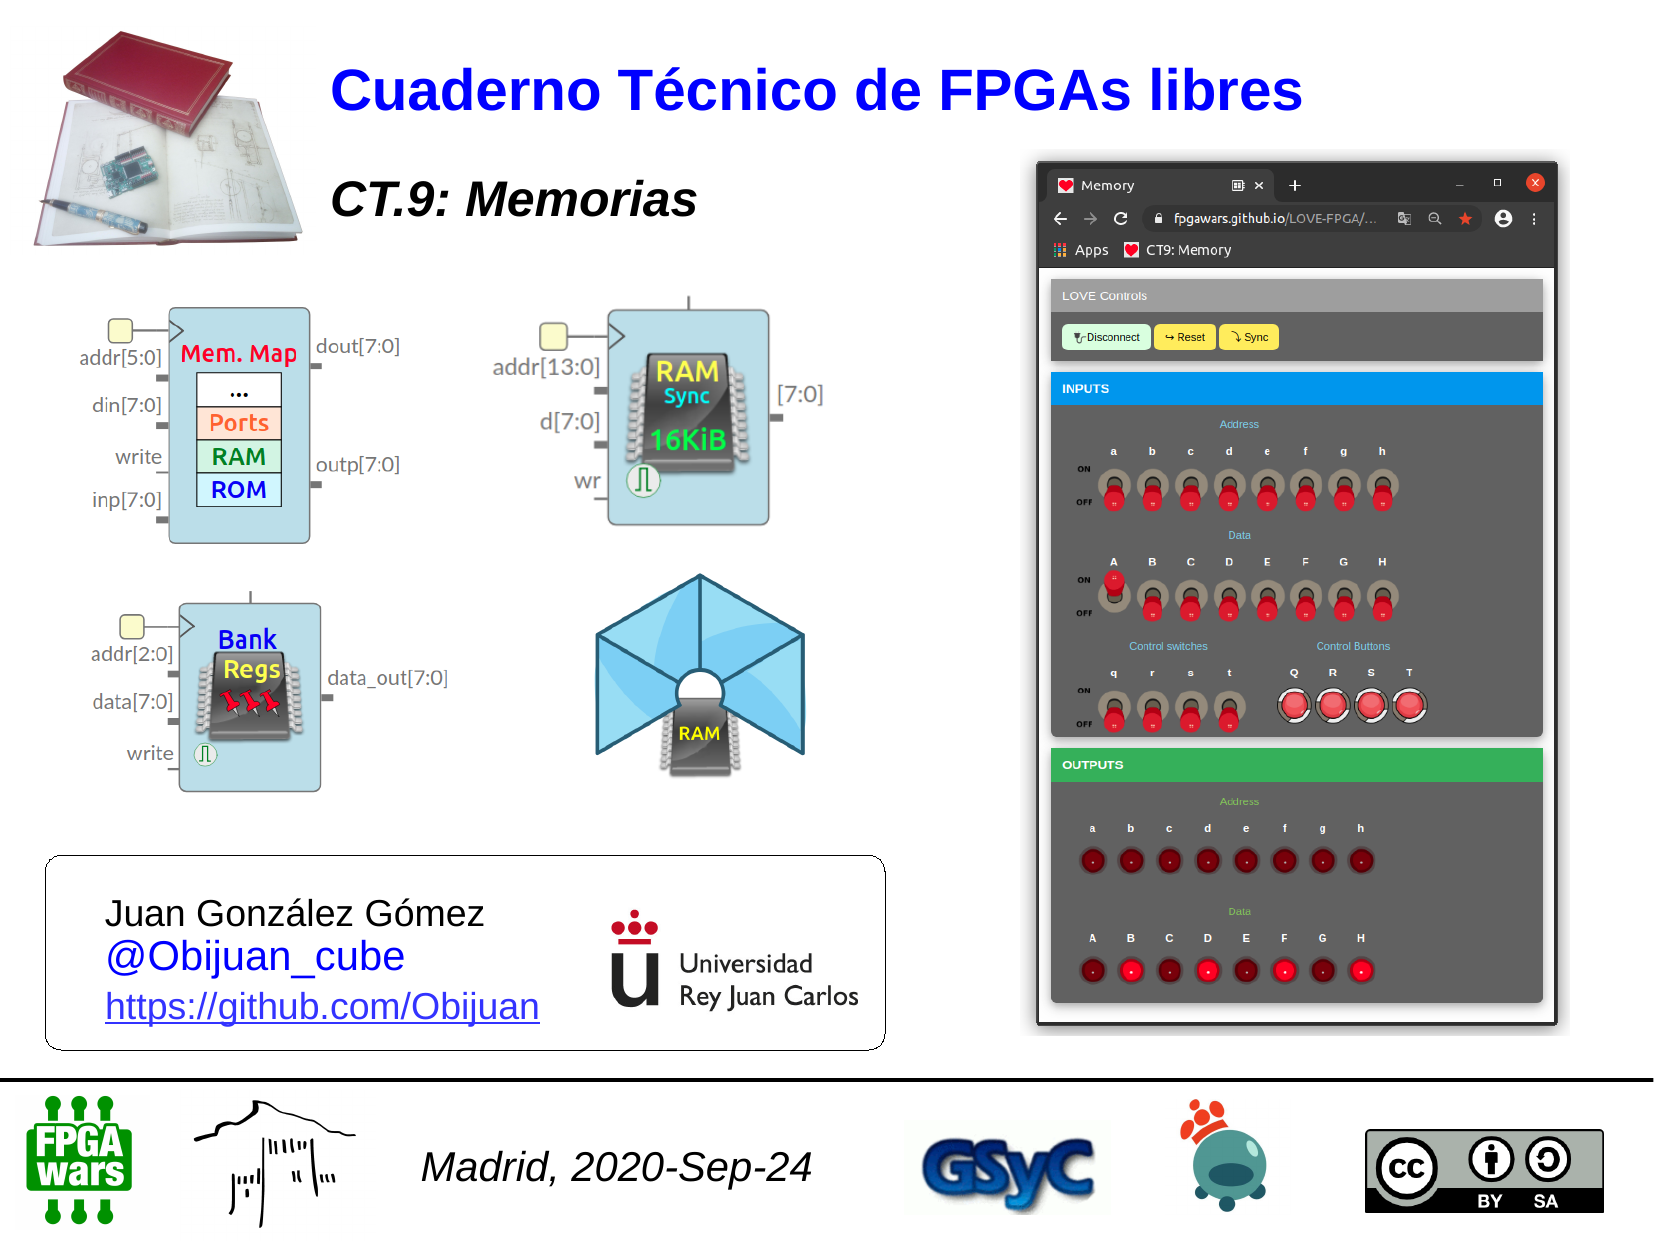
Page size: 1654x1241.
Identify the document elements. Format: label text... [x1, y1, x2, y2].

text_box Juan González Gómez [90, 885, 601, 946]
picture [10, 26, 316, 256]
text_box @Obijuan_cube [90, 925, 451, 1001]
text_box Madrid, 2020-Sep-24 [376, 1120, 857, 1214]
picture [1020, 149, 1570, 1036]
picture [1165, 1099, 1291, 1216]
text_box https://github.com/Obijuan [90, 978, 556, 1036]
picture [180, 1089, 376, 1241]
picture [475, 254, 841, 545]
picture [570, 554, 826, 821]
text_box CT.9: Memorias [330, 143, 1561, 256]
text_box [45, 855, 886, 1051]
picture [595, 899, 871, 1021]
title Cuaderno Técnico de FPGAs libres [330, 15, 1471, 143]
picture [1365, 1120, 1604, 1221]
picture [64, 284, 422, 556]
picture [904, 1120, 1111, 1216]
picture [75, 584, 466, 801]
picture [15, 1095, 150, 1231]
